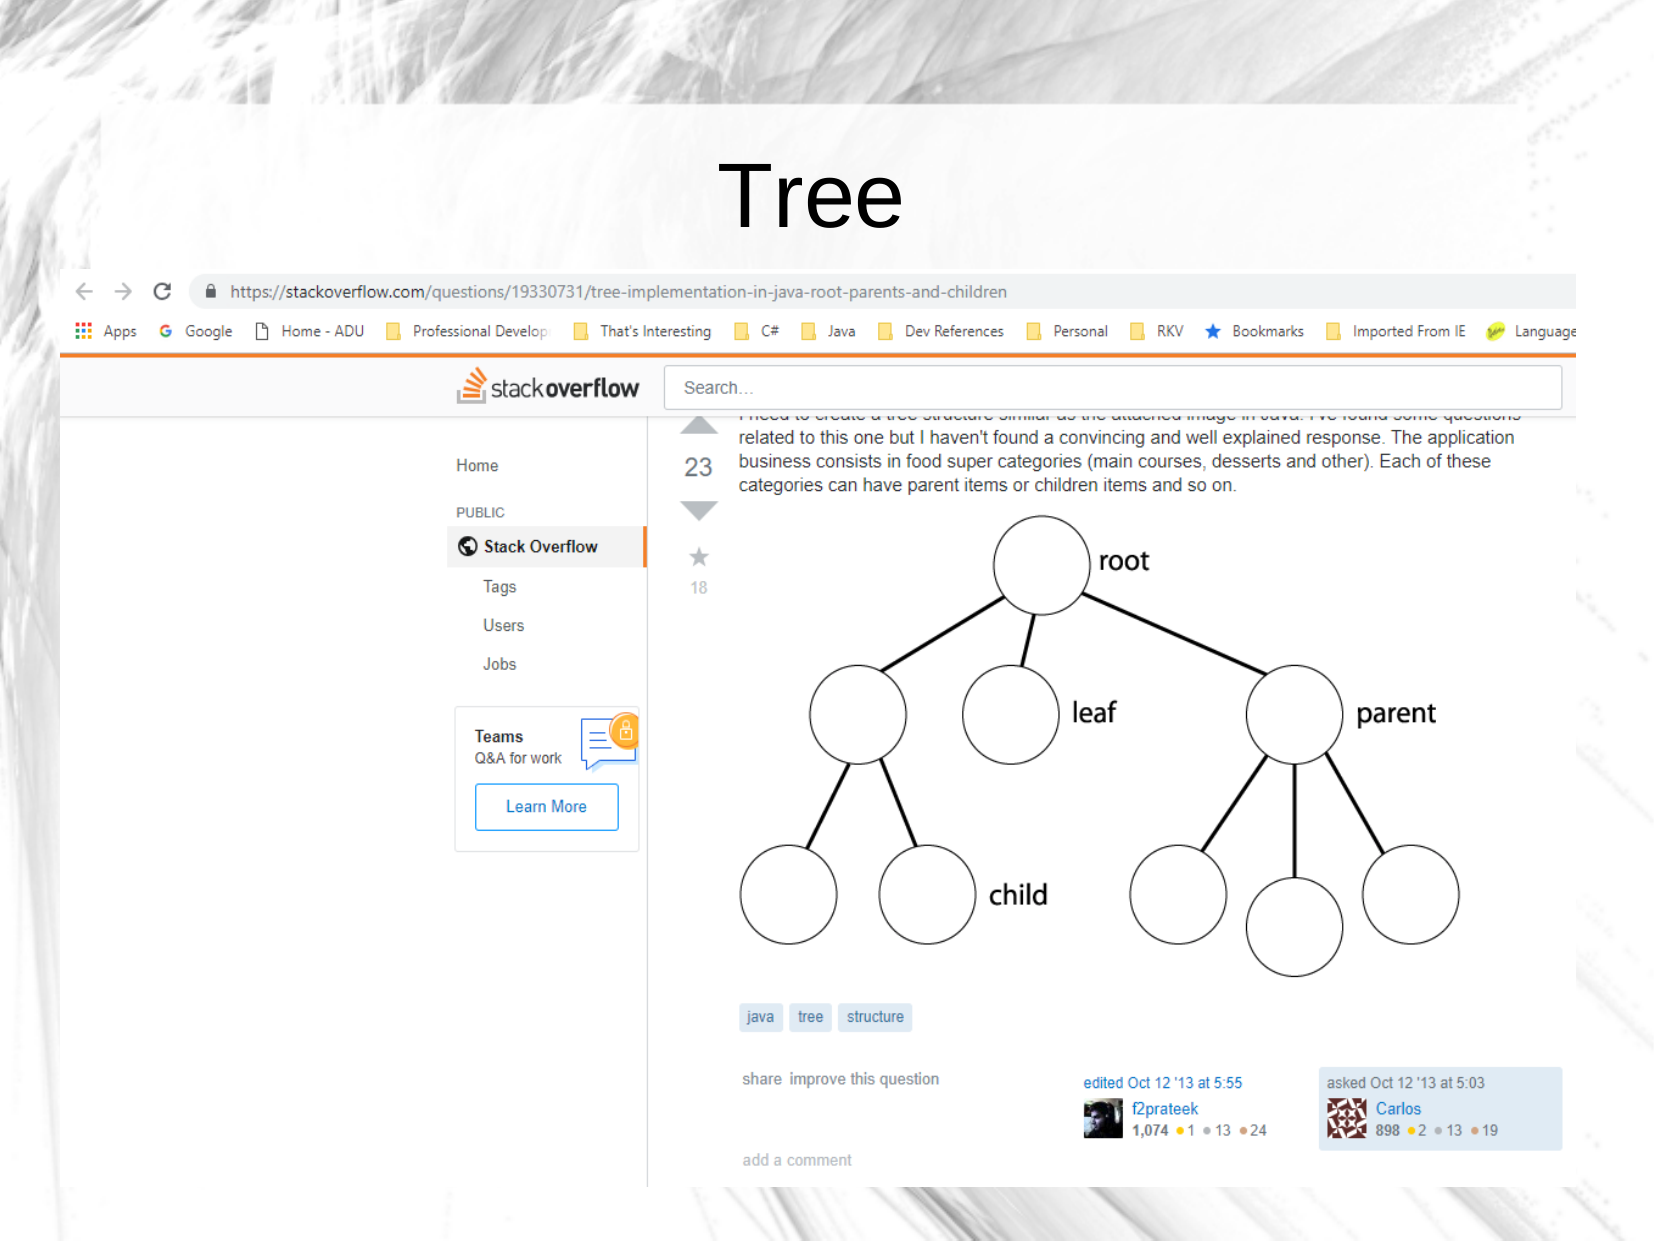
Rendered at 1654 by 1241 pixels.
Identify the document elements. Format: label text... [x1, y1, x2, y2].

picture [0, 0, 1654, 1241]
title Tree [118, 112, 1506, 269]
